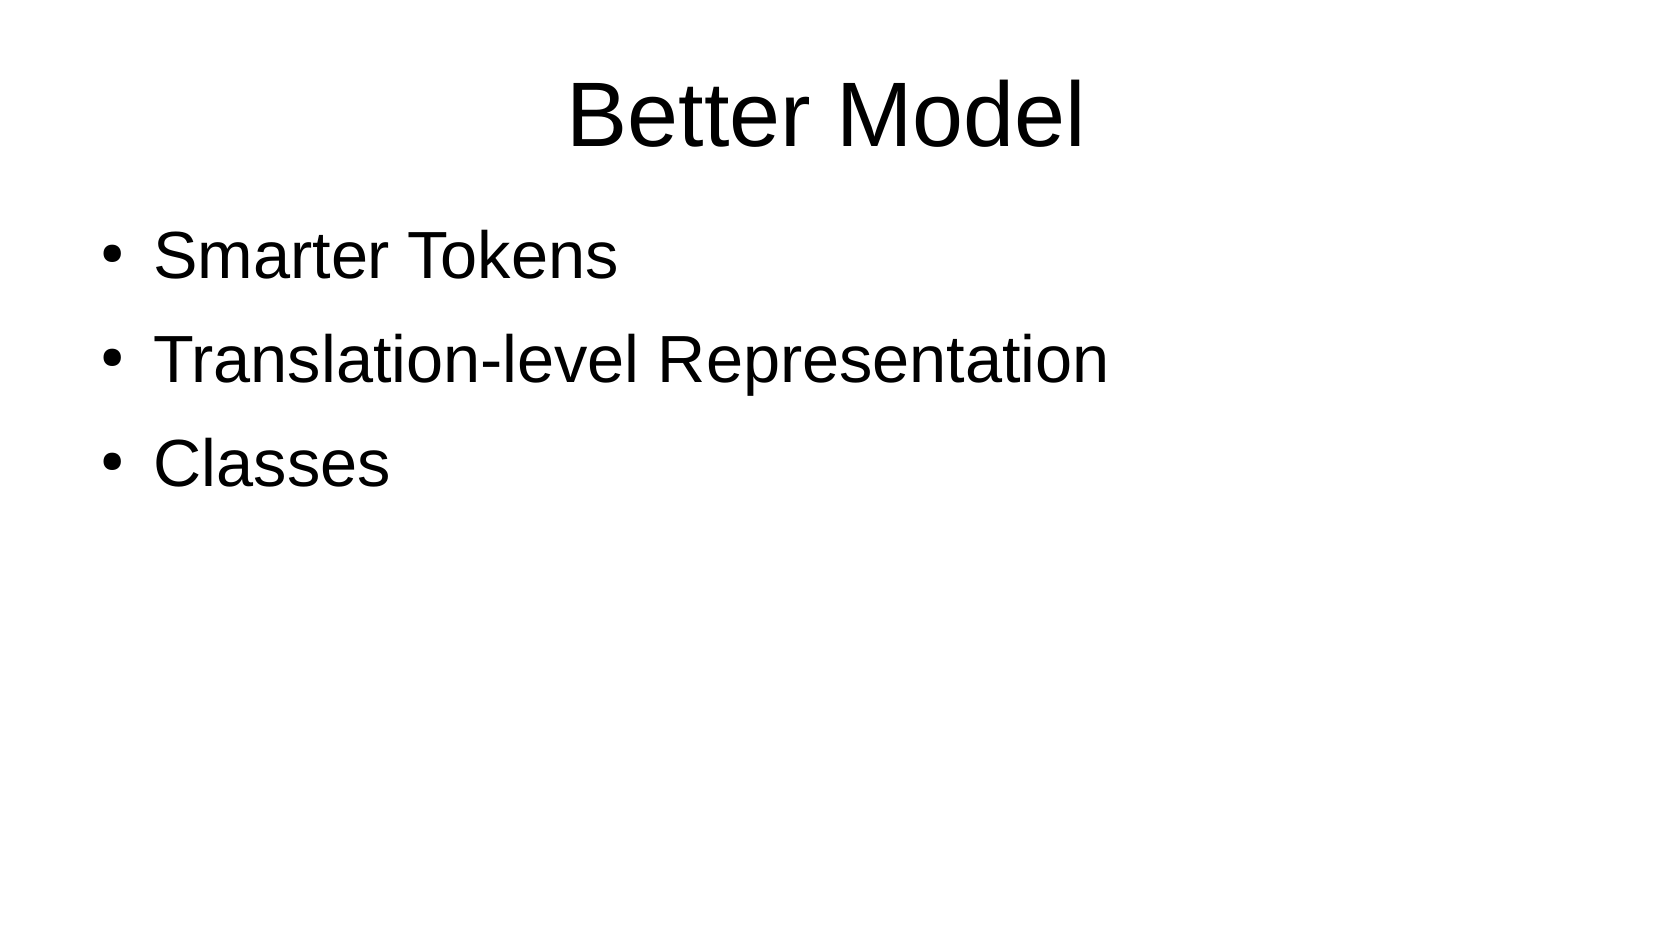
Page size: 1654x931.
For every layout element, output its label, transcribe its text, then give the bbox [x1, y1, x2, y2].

title Better Model [82, 37, 1571, 193]
list Smarter Tokens Translation-level Representation Classes [82, 217, 1571, 758]
